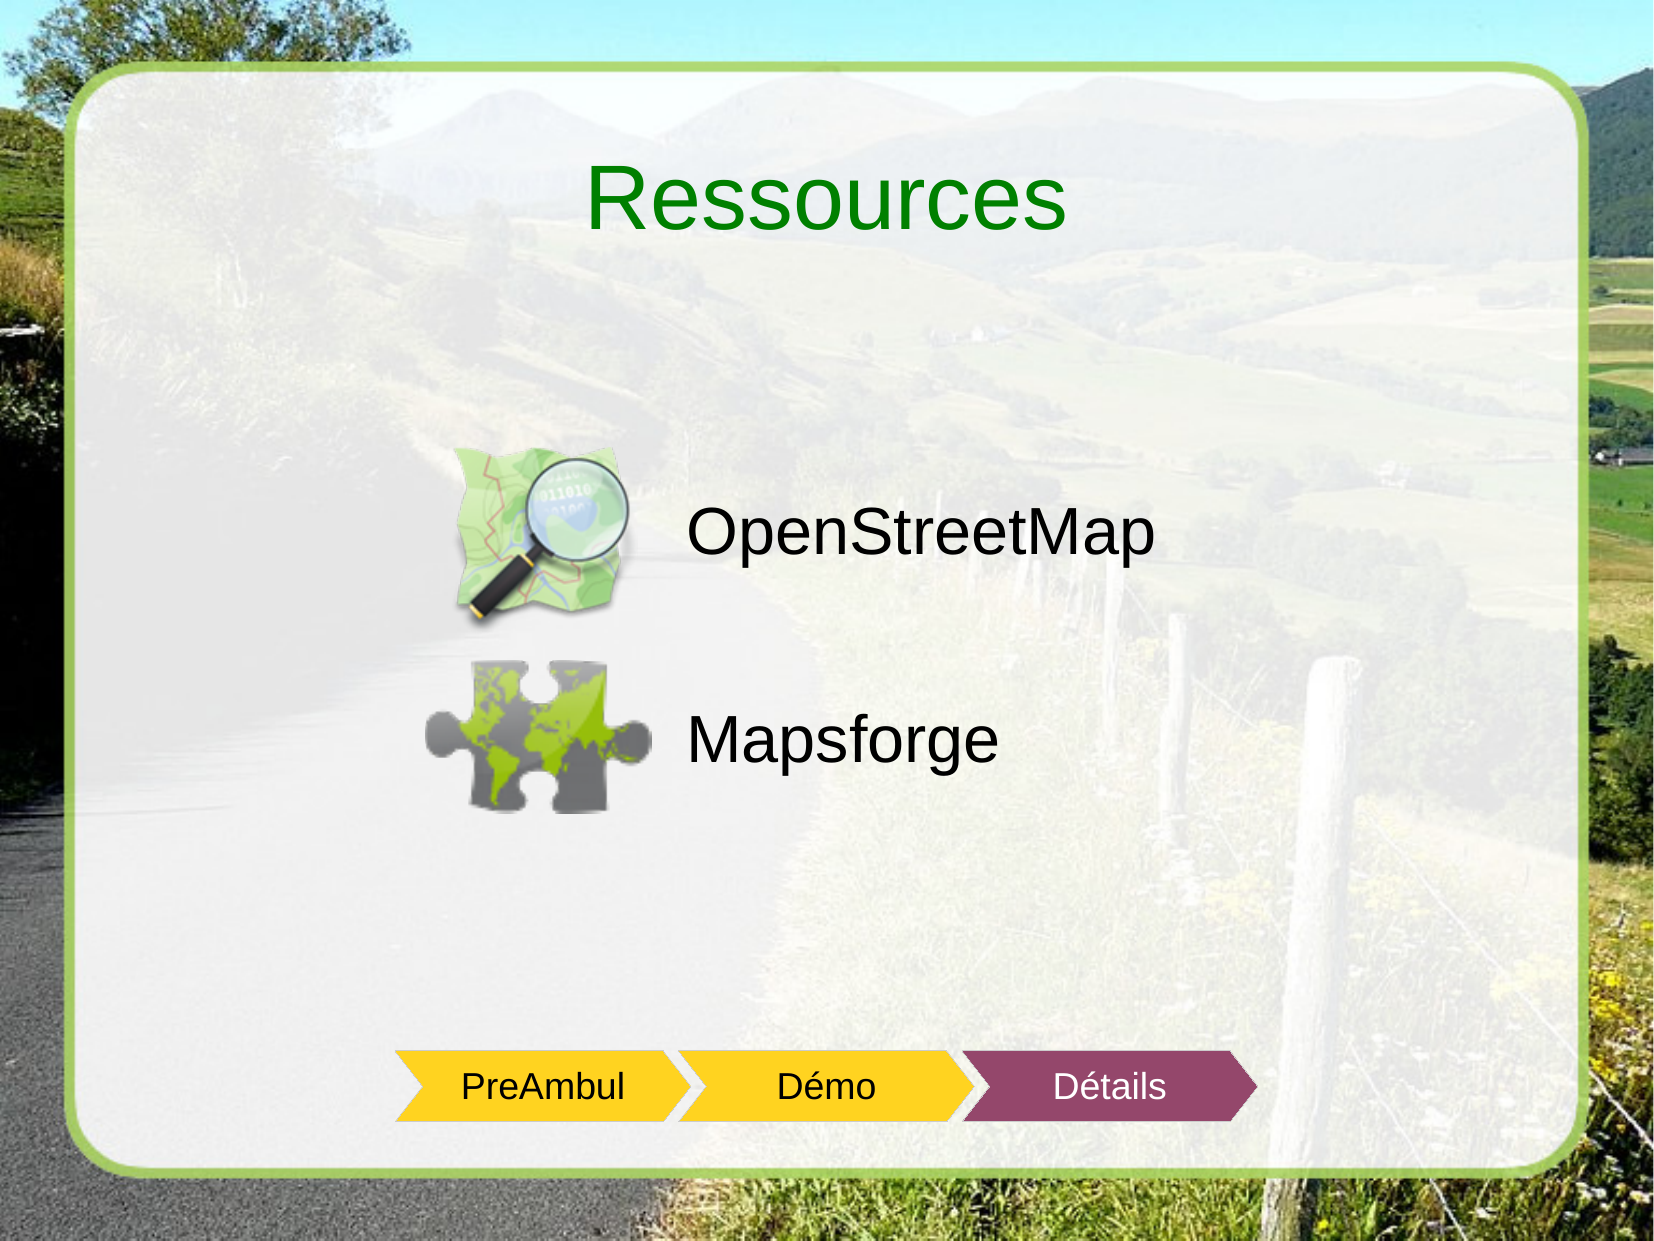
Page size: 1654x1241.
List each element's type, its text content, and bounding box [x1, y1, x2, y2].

title Ressources [82, 94, 1571, 302]
list OpenStreetMap Mapsforge [686, 389, 1276, 897]
picture [0, 0, 1654, 1241]
text_box Détails [962, 1050, 1258, 1122]
text_box Démo [678, 1050, 975, 1122]
text_box PreAmbul [395, 1050, 691, 1122]
